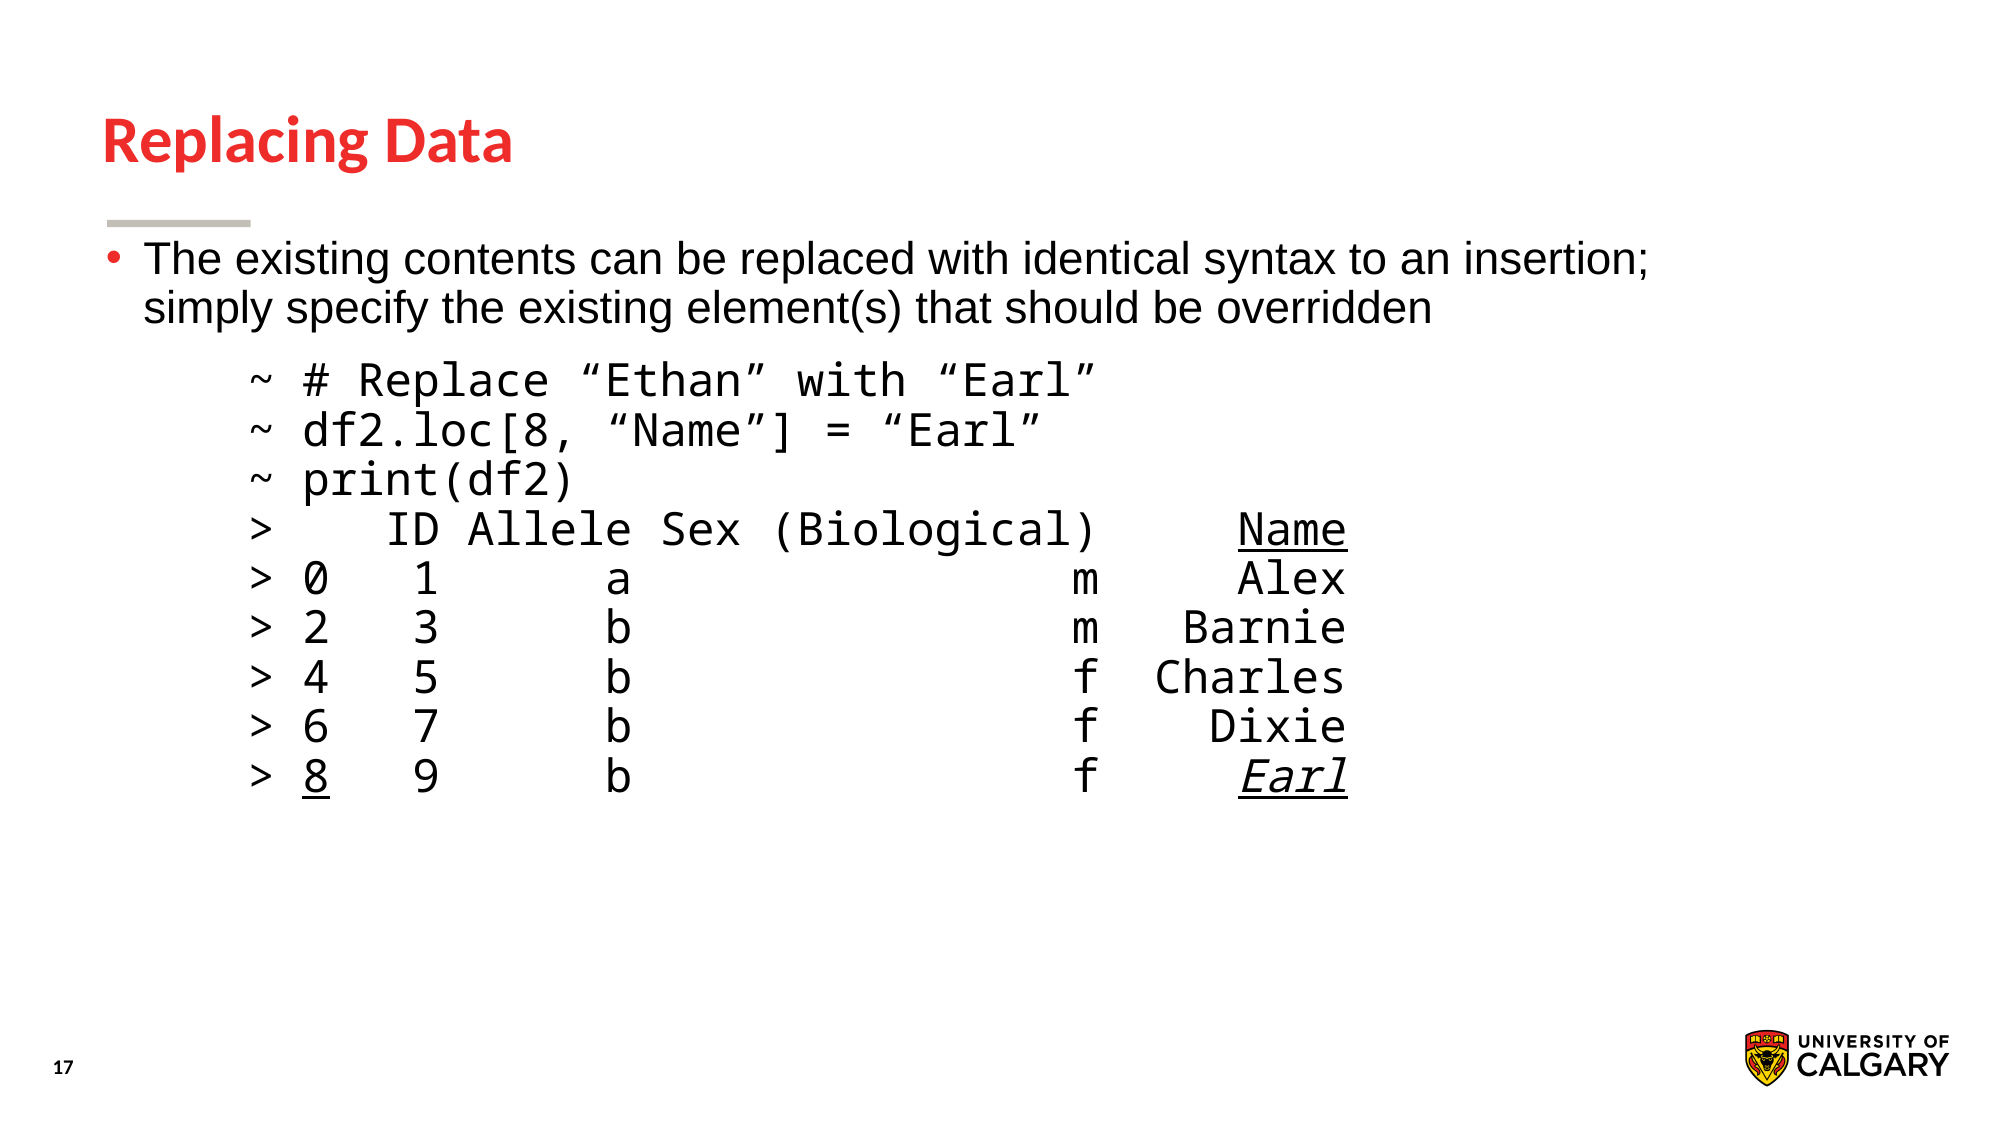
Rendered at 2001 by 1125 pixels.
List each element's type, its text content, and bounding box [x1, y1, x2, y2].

list The existing contents can be replaced with identical syntax to an insertion; simply specify the existing element(s) that should be overridden ~ # Replace “Ethan” with “Earl” ~ df2.loc[8, “Name”] = “Earl” ~ print(df2) > ID Allele Sex (Biological) Name > 0 1 a m Alex > 2 3 b m Barnie > 4 5 b f Charles > 6 7 b f Dixie > 8 9 b f Earl [91, 227, 1774, 941]
title Replacing Data [87, 60, 1774, 222]
picture [1722, 1012, 1972, 1099]
